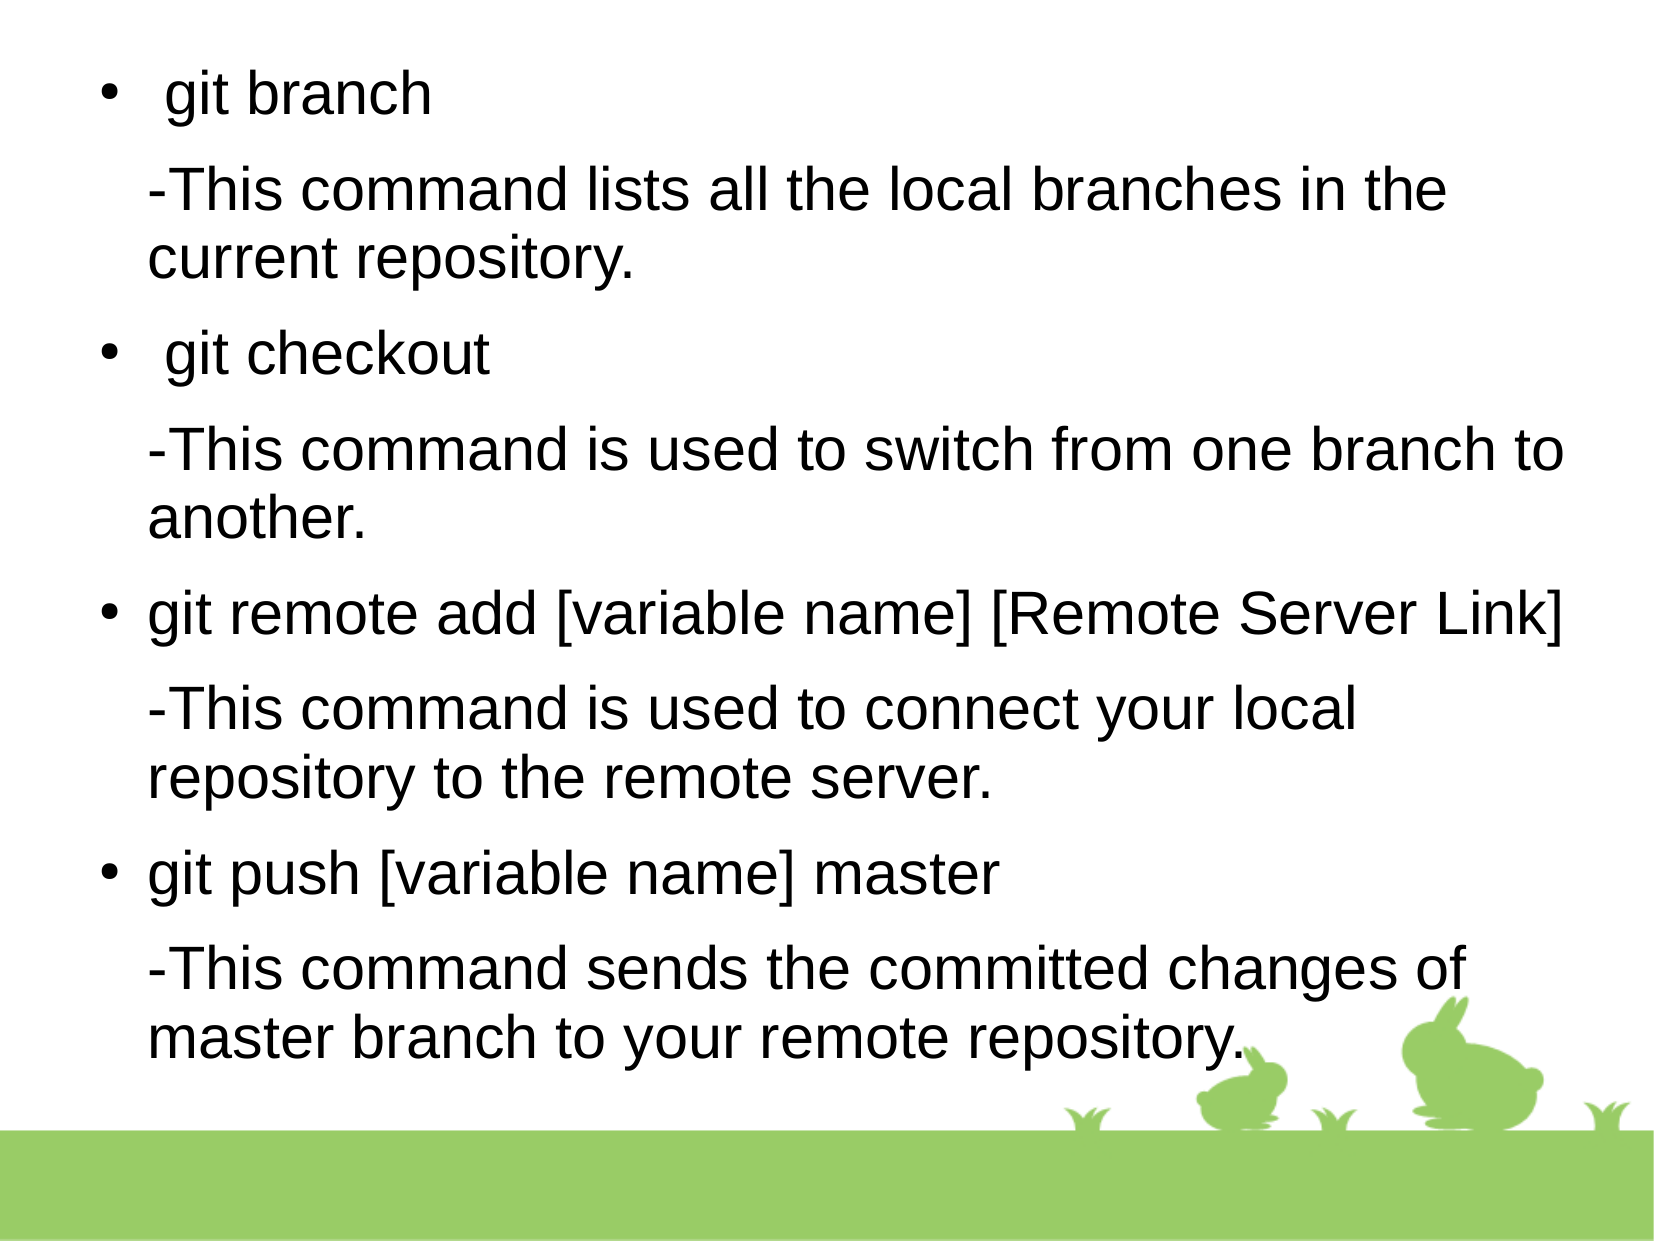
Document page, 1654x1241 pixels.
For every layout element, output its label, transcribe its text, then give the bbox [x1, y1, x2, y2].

picture [0, 0, 1654, 1241]
list git branch -This command lists all the local branches in the current repository. git checkout -This command is used to switch from one branch to another. git remote add [variable name] [Remote Server Link] -This command is used to connect your local repository to the remote server. git push [variable name] master -This command sends the committed changes of master branch to your remote repository. [82, 59, 1571, 1087]
